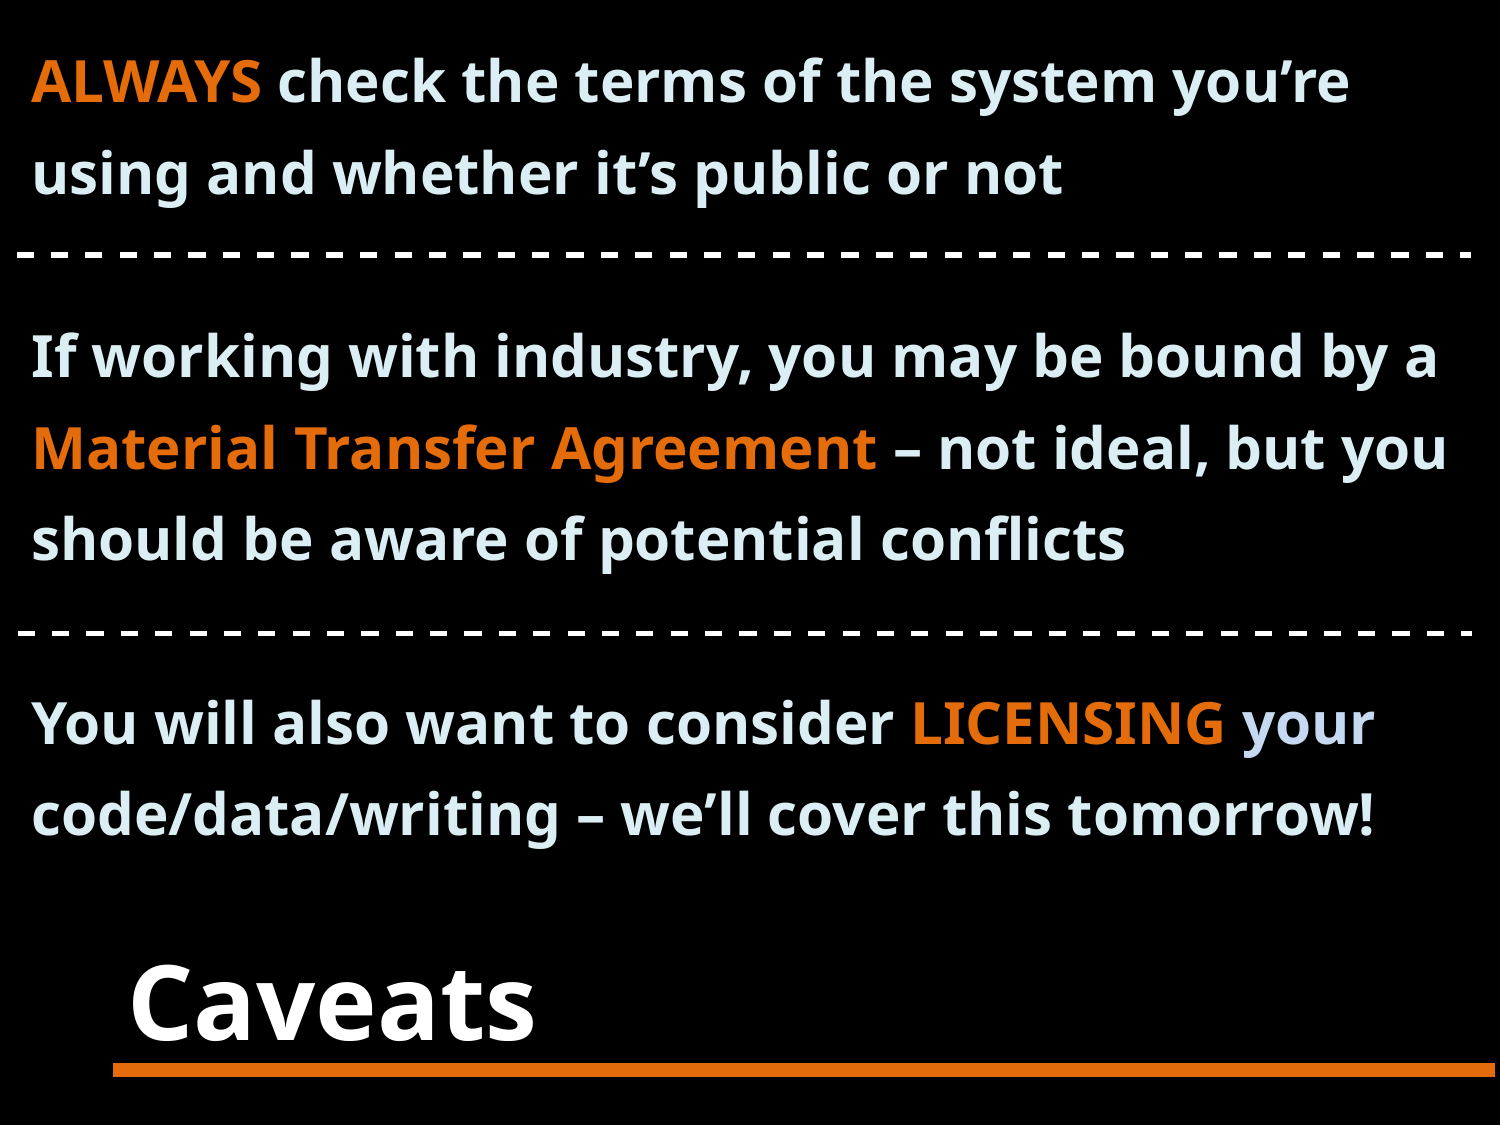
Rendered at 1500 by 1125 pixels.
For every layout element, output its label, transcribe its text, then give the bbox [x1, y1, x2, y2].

text_box ALWAYS check the terms of the system you’re using and whether it’s public or not If working with industry, you may be bound by a Material Transfer Agreement – not ideal, but you should be aware of potential conflicts You will also want to consider LICENSING your code/data/writing – we’ll cover this tomorrow! [16, 15, 1471, 858]
text_box Caveats [112, 928, 1496, 1071]
